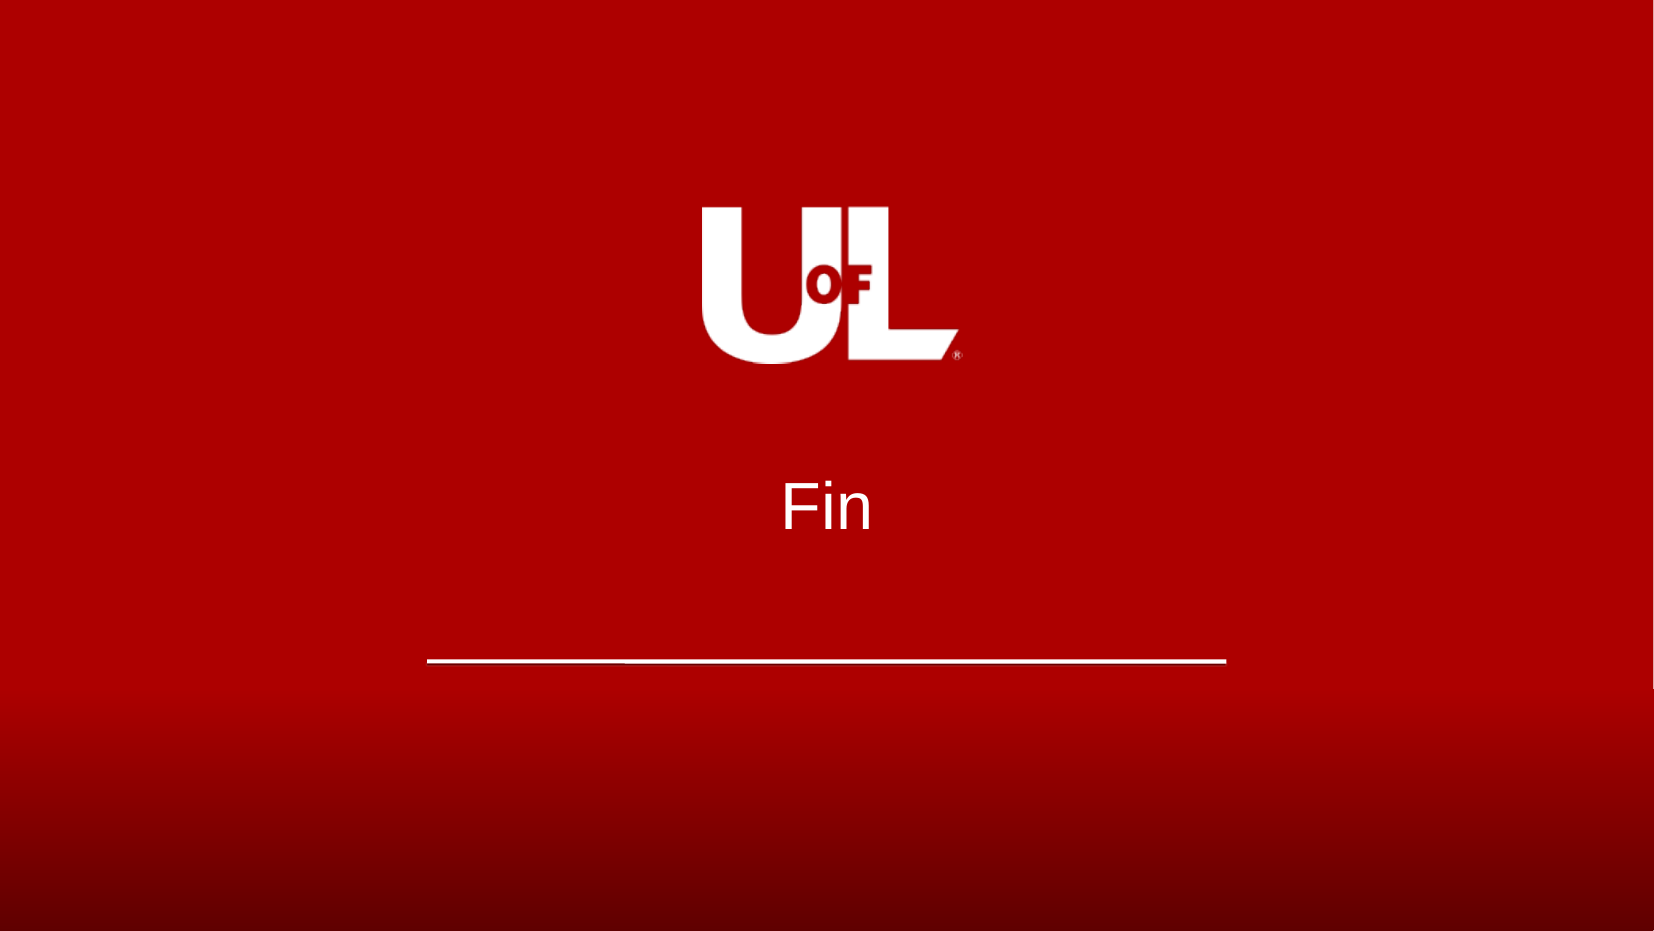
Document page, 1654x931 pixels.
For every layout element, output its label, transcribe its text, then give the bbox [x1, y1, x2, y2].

picture [702, 206, 963, 362]
subtitle Fin [268, 362, 1385, 651]
